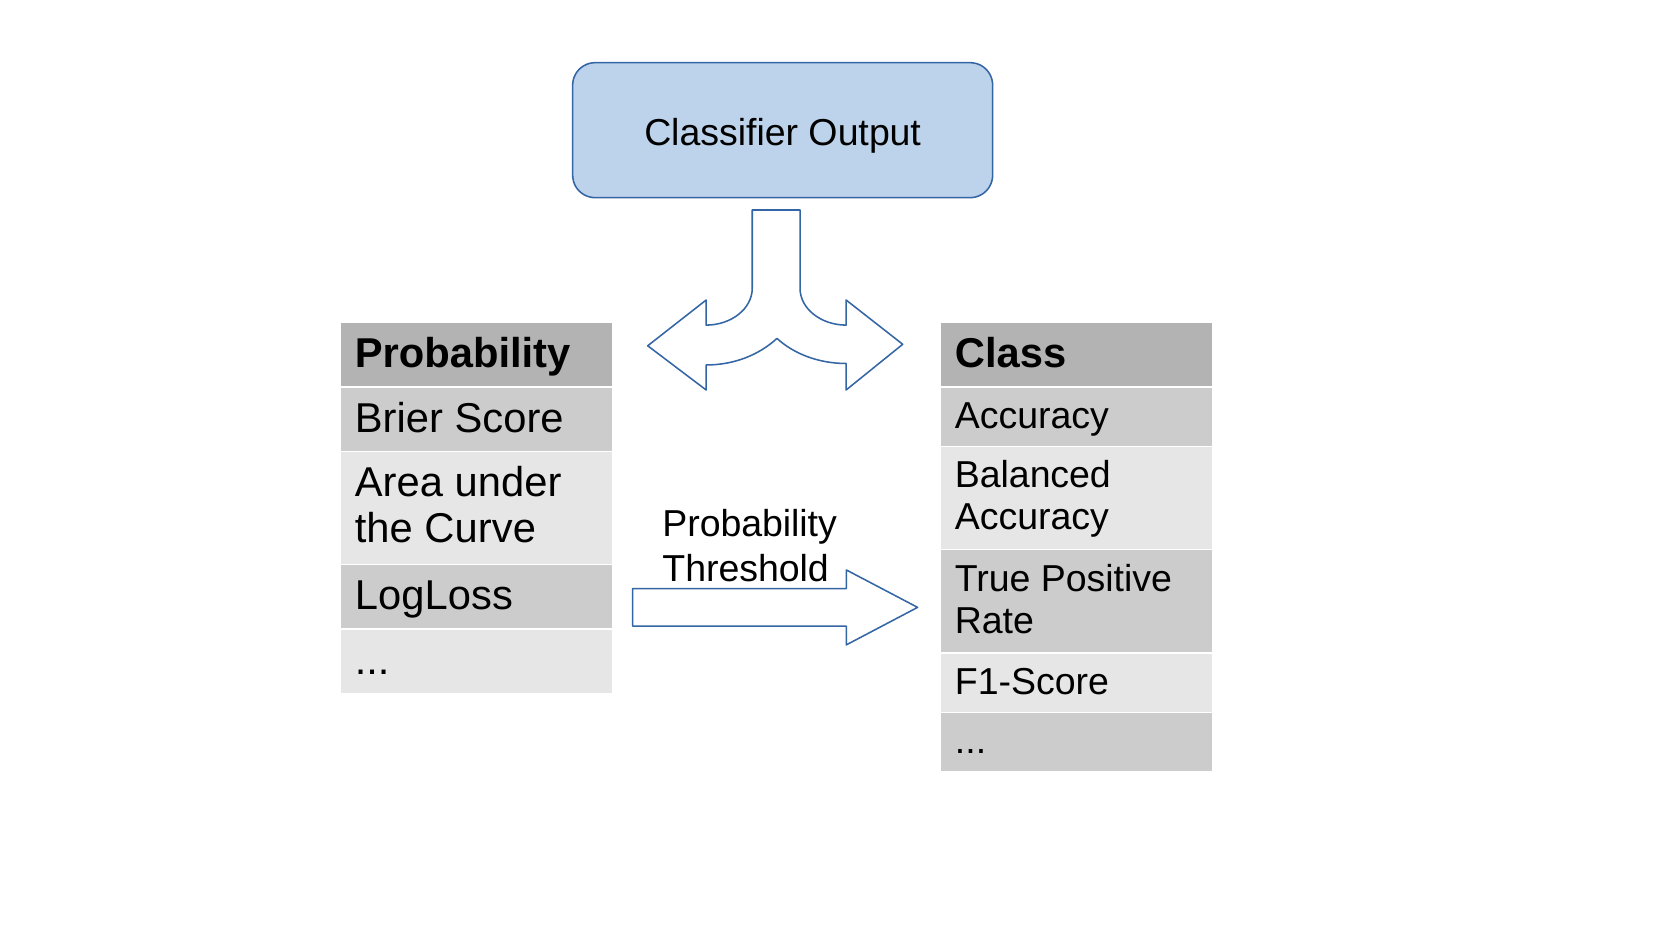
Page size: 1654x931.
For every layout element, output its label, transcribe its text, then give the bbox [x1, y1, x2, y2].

table_cell F1-Score [941, 654, 1212, 712]
table_cell ... [941, 713, 1212, 771]
text_box [632, 588, 918, 645]
table_cell Balanced Accuracy [941, 447, 1212, 549]
table_header Probability [341, 323, 612, 386]
table_cell Accuracy [941, 388, 1212, 446]
table_cell True Positive Rate [941, 550, 1212, 652]
text_box Classifier Output [572, 62, 993, 198]
table_header Class [941, 323, 1212, 386]
text_box [647, 210, 903, 391]
table_cell Brier Score [341, 388, 612, 451]
table_cell LogLoss [341, 565, 612, 628]
text_box Probability Threshold [647, 491, 882, 608]
table_cell ... [341, 630, 612, 693]
table_cell Area under the Curve [341, 452, 612, 564]
